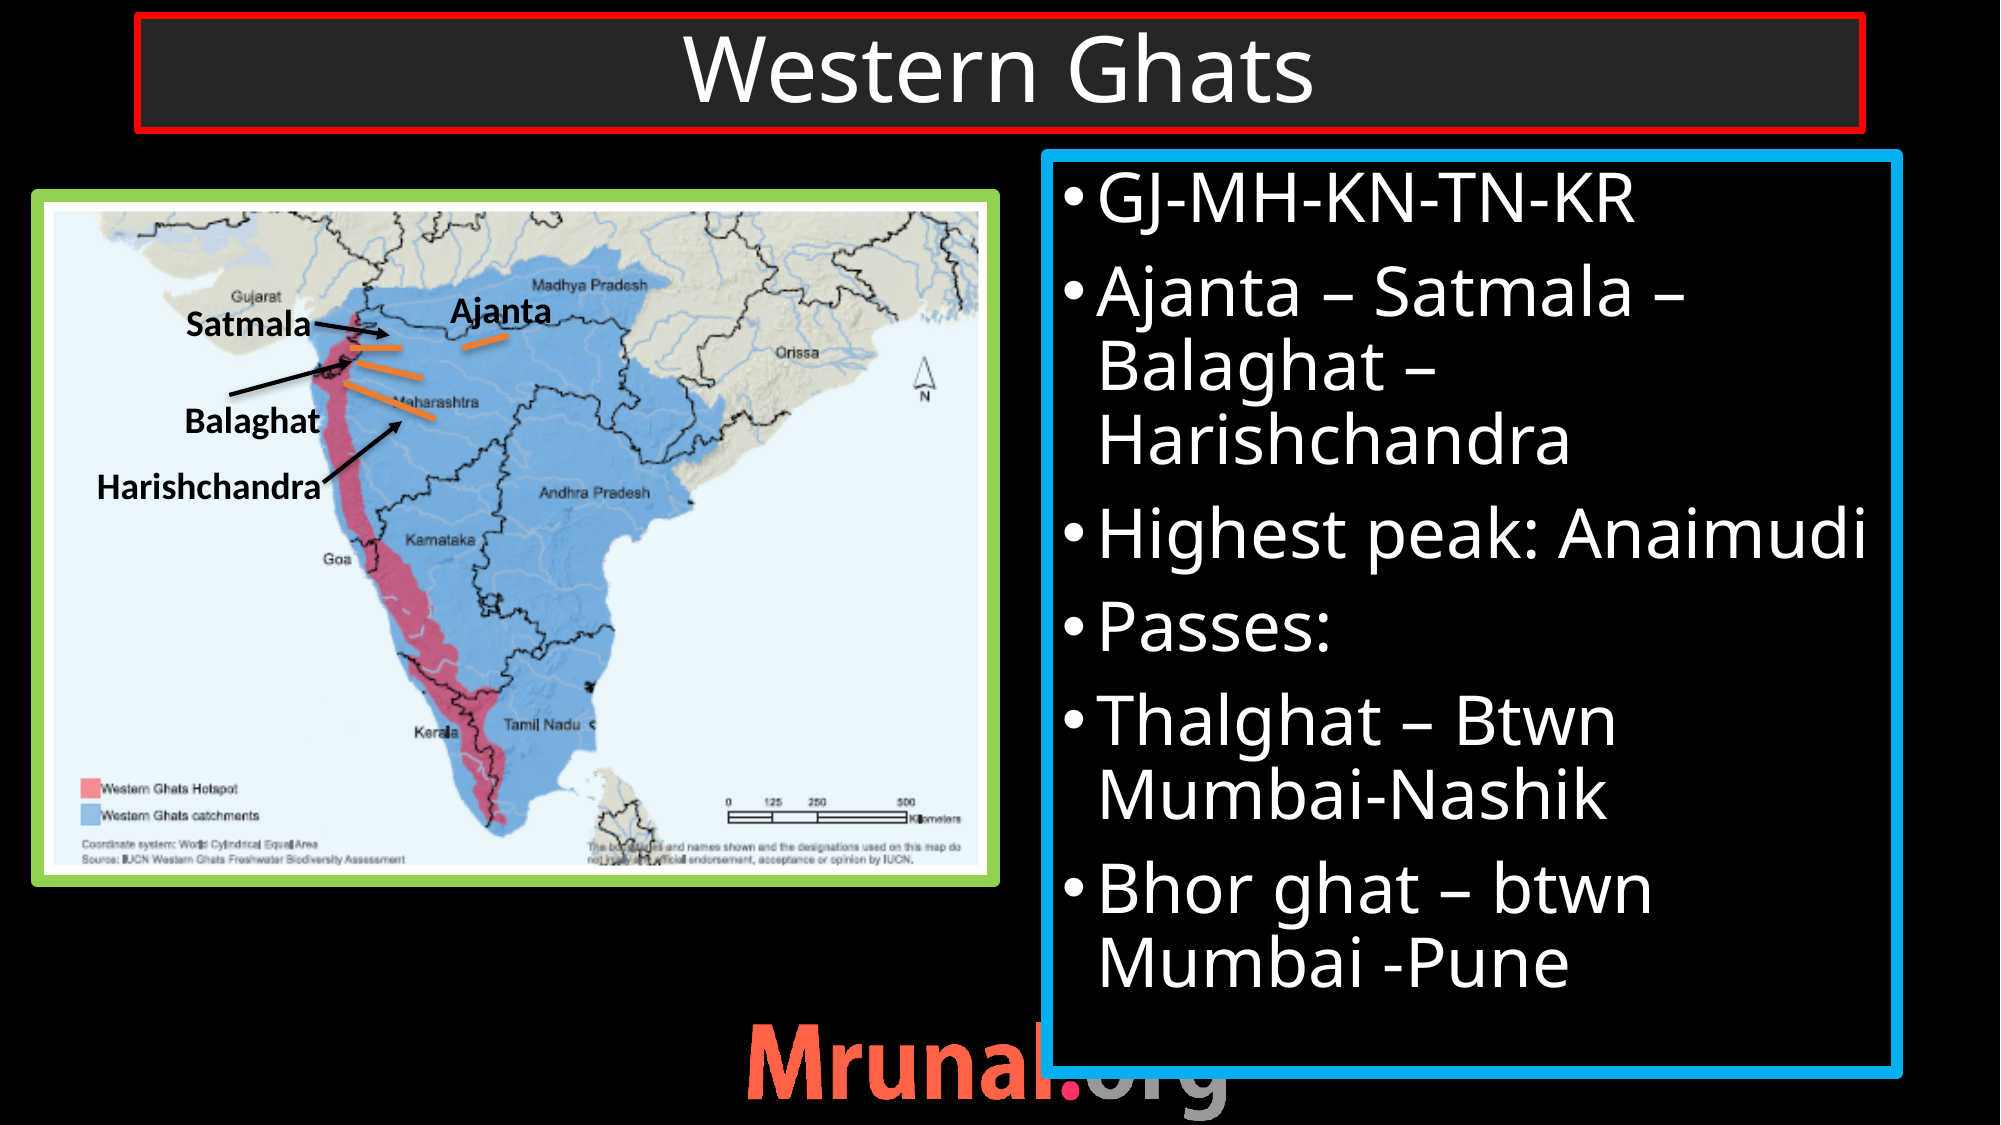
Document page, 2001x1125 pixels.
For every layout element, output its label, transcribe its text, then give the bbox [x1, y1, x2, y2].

picture [741, 1005, 1230, 1125]
title Western Ghats [137, 15, 1863, 131]
text_box Ajanta [435, 279, 609, 339]
picture [43, 201, 988, 875]
text_box Balaghat [169, 388, 343, 449]
list GJ-MH-KN-TN-KR Ajanta – Satmala – Balaghat – Harishchandra Highest peak: Anaimudi Passes: Thalghat – Btwn Mumbai-Nashik Bhor ghat – btwn Mumbai -Pune [1046, 155, 1897, 1073]
text_box Harishchandra [82, 454, 347, 515]
text_box Satmala [171, 291, 345, 352]
